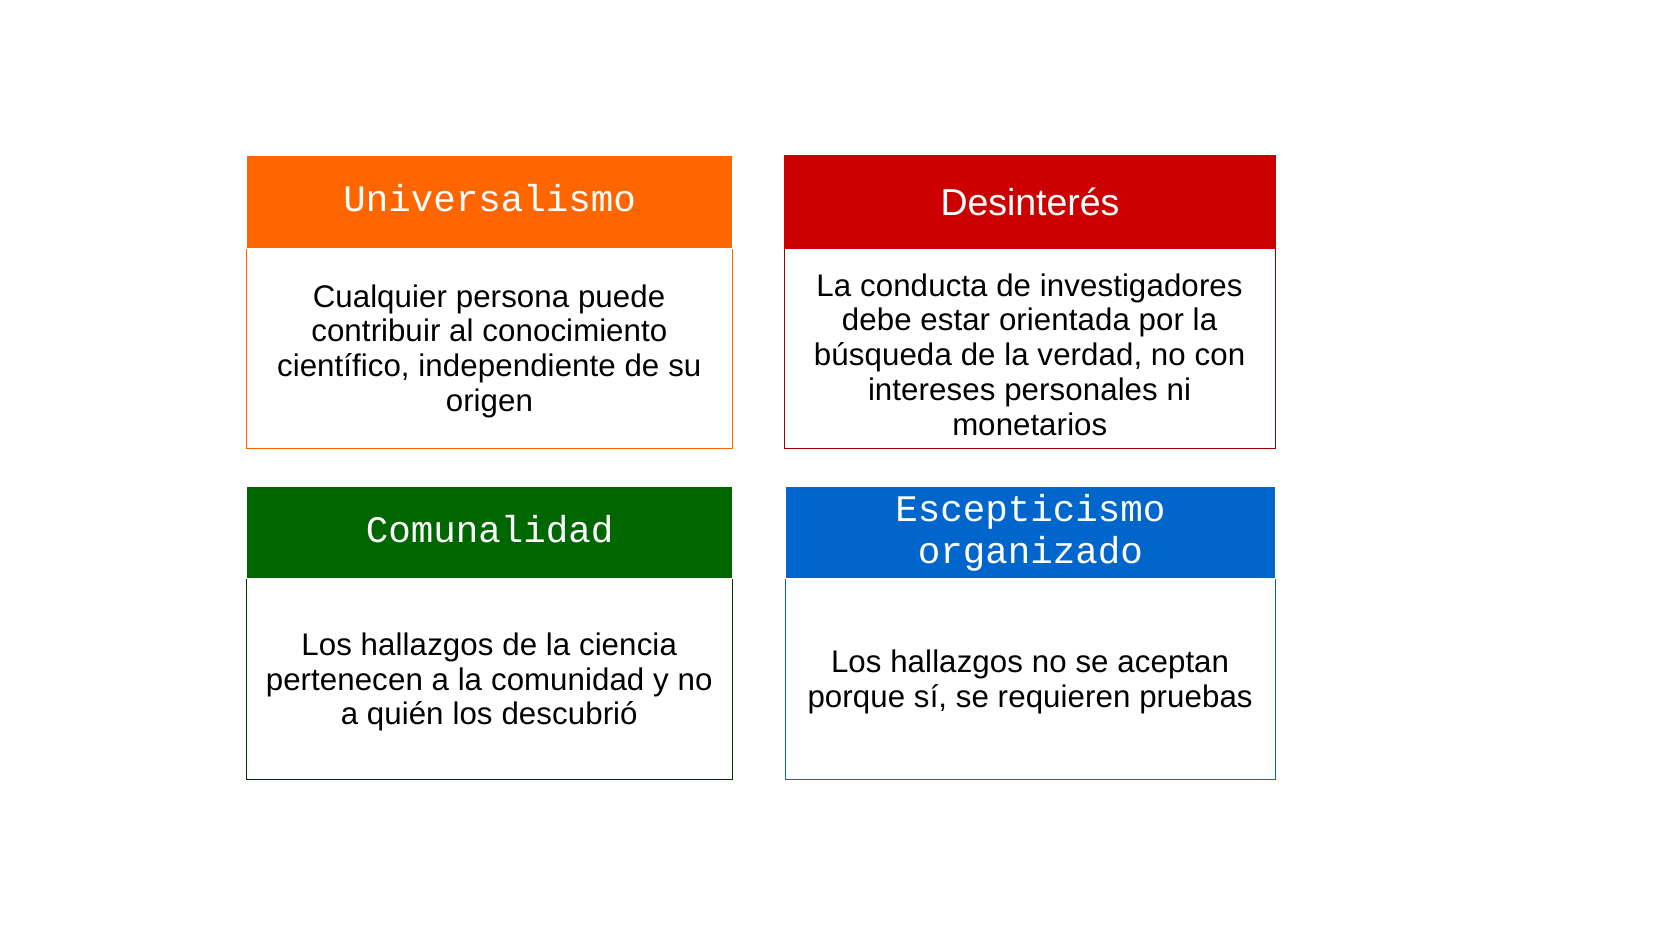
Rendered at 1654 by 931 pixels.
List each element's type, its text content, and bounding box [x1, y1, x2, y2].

text_box Desinterés [784, 155, 1276, 249]
text_box Los hallazgos de la ciencia pertenecen a la comunidad y no a quién los descubrió [246, 579, 733, 780]
text_box Los hallazgos no se aceptan porque sí, se requieren pruebas [785, 579, 1276, 780]
text_box Escepticismo organizado [785, 486, 1276, 579]
text_box Cualquier persona puede contribuir al conocimiento científico, independiente de su origen [246, 249, 733, 449]
text_box Comunalidad [246, 486, 733, 579]
text_box Universalismo [246, 155, 733, 249]
text_box La conducta de investigadores debe estar orientada por la búsqueda de la verdad, no con intereses personales ni monetarios [784, 249, 1276, 449]
